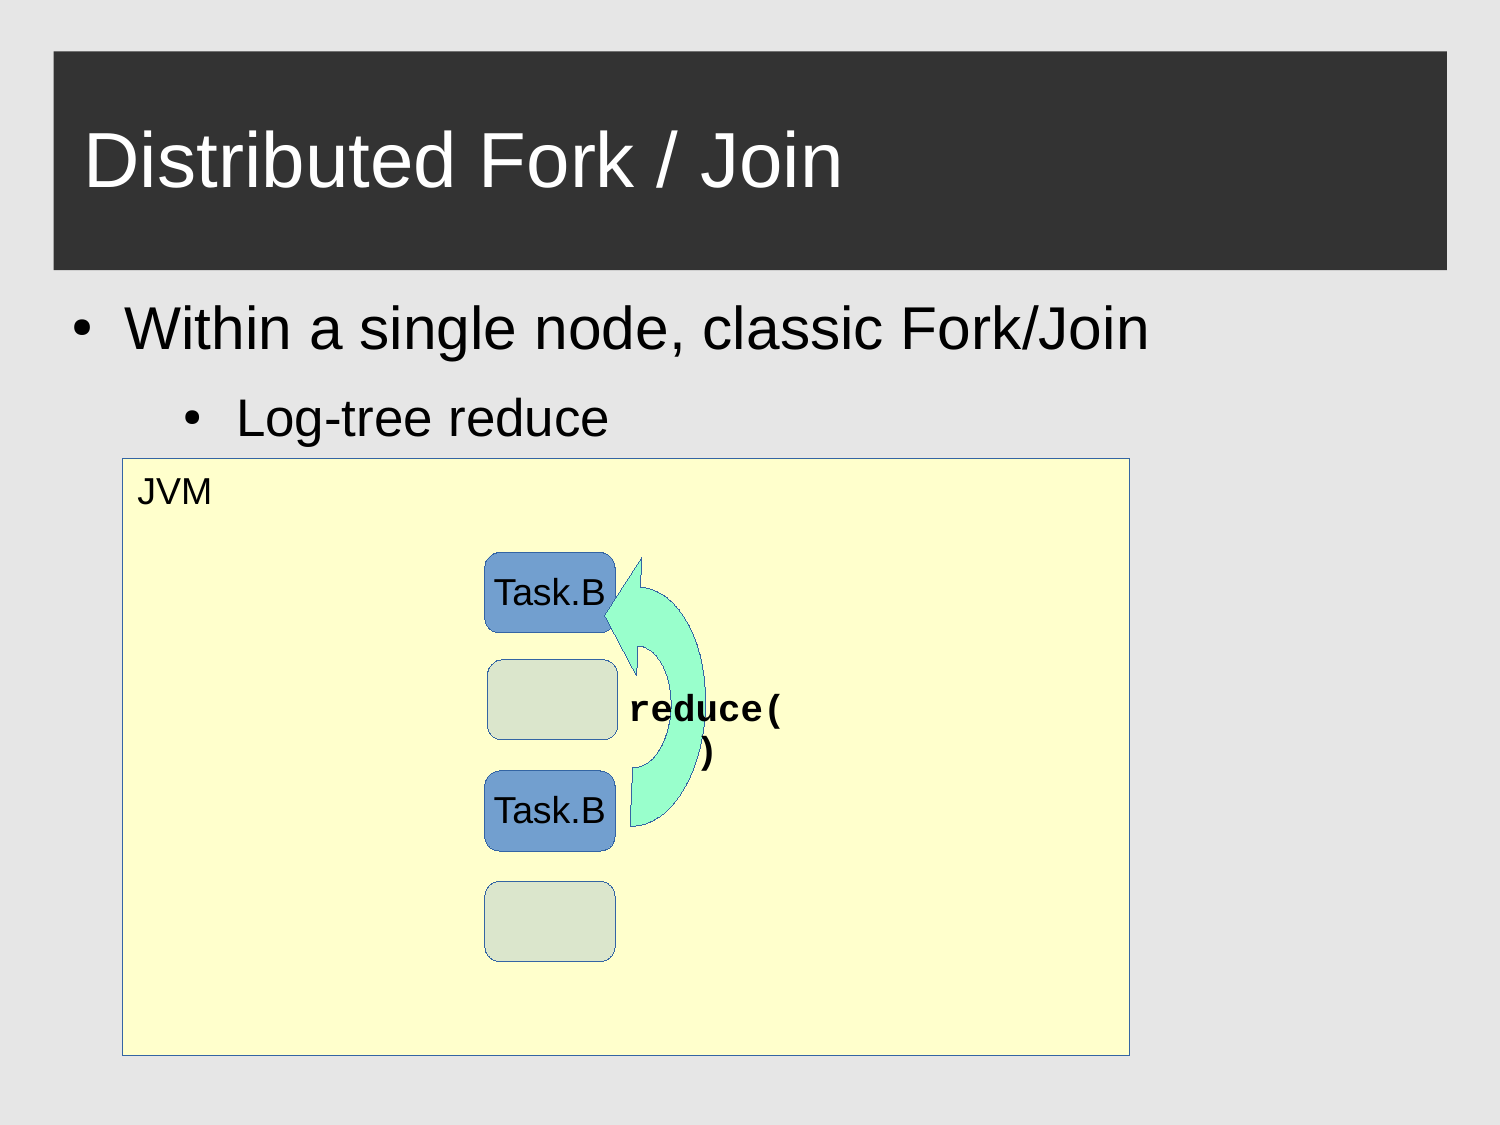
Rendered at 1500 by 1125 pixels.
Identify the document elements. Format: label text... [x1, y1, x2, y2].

text_box [484, 881, 616, 962]
text_box [122, 991, 1130, 1056]
text_box [487, 659, 618, 740]
list Within a single node, classic Fork/Join Log-tree reduce [53, 294, 1447, 991]
title Distributed Fork / Join [53, 51, 1447, 271]
